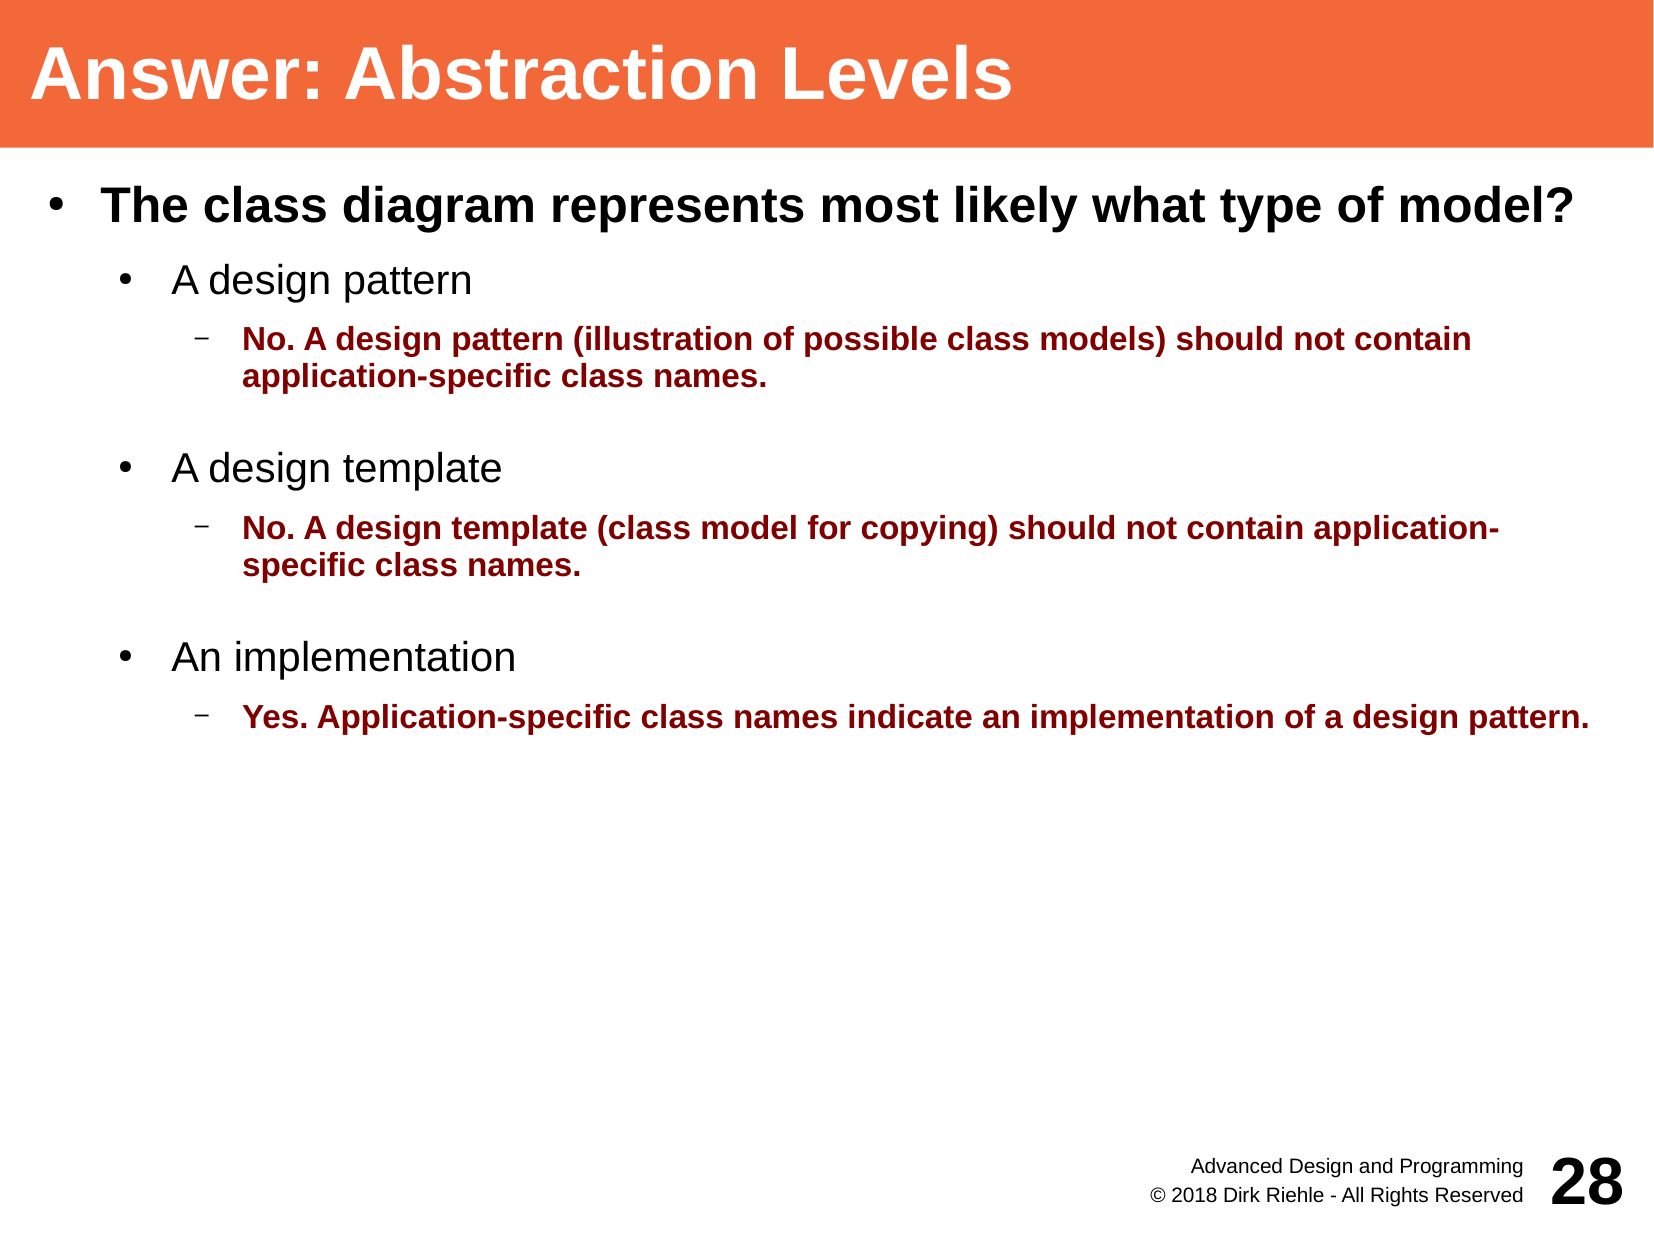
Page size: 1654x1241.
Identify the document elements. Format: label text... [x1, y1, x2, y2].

title Answer: Abstraction Levels [0, 0, 1654, 148]
list The class diagram represents most likely what type of model? A design pattern No. A design pattern (illustration of possible class models) should not contain application-specific class names. A design template No. A design template (class model for copying) should not contain application-specific class names. An implementation Yes. Application-specific class names indicate an implementation of a design pattern. [29, 177, 1625, 1063]
